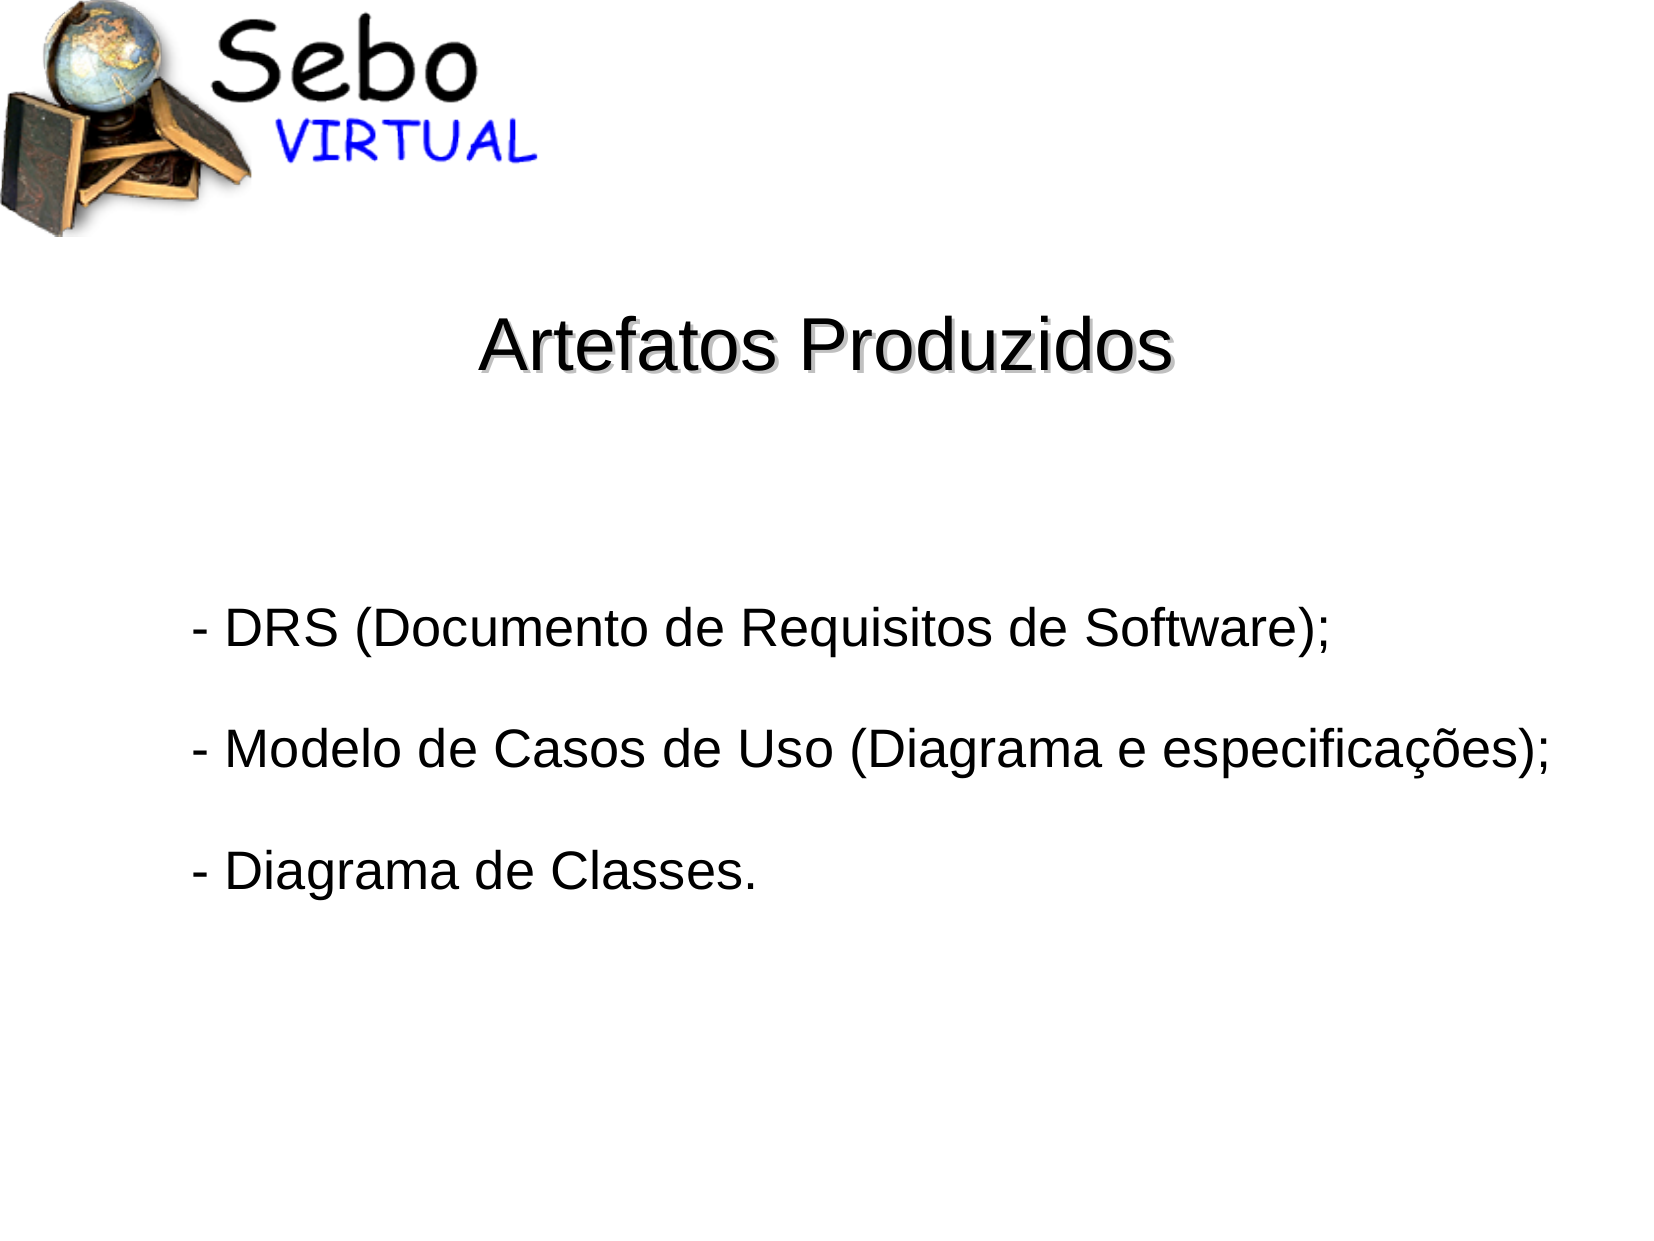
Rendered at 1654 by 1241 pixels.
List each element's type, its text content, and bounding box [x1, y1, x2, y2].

picture [0, 0, 591, 237]
text_box Artefatos Produzidos [0, 295, 1654, 404]
text_box - DRS (Documento de Requisitos de Software); - Modelo de Casos de Uso (Diagrama e especificações); - Diagrama de Classes. [177, 590, 1595, 1063]
